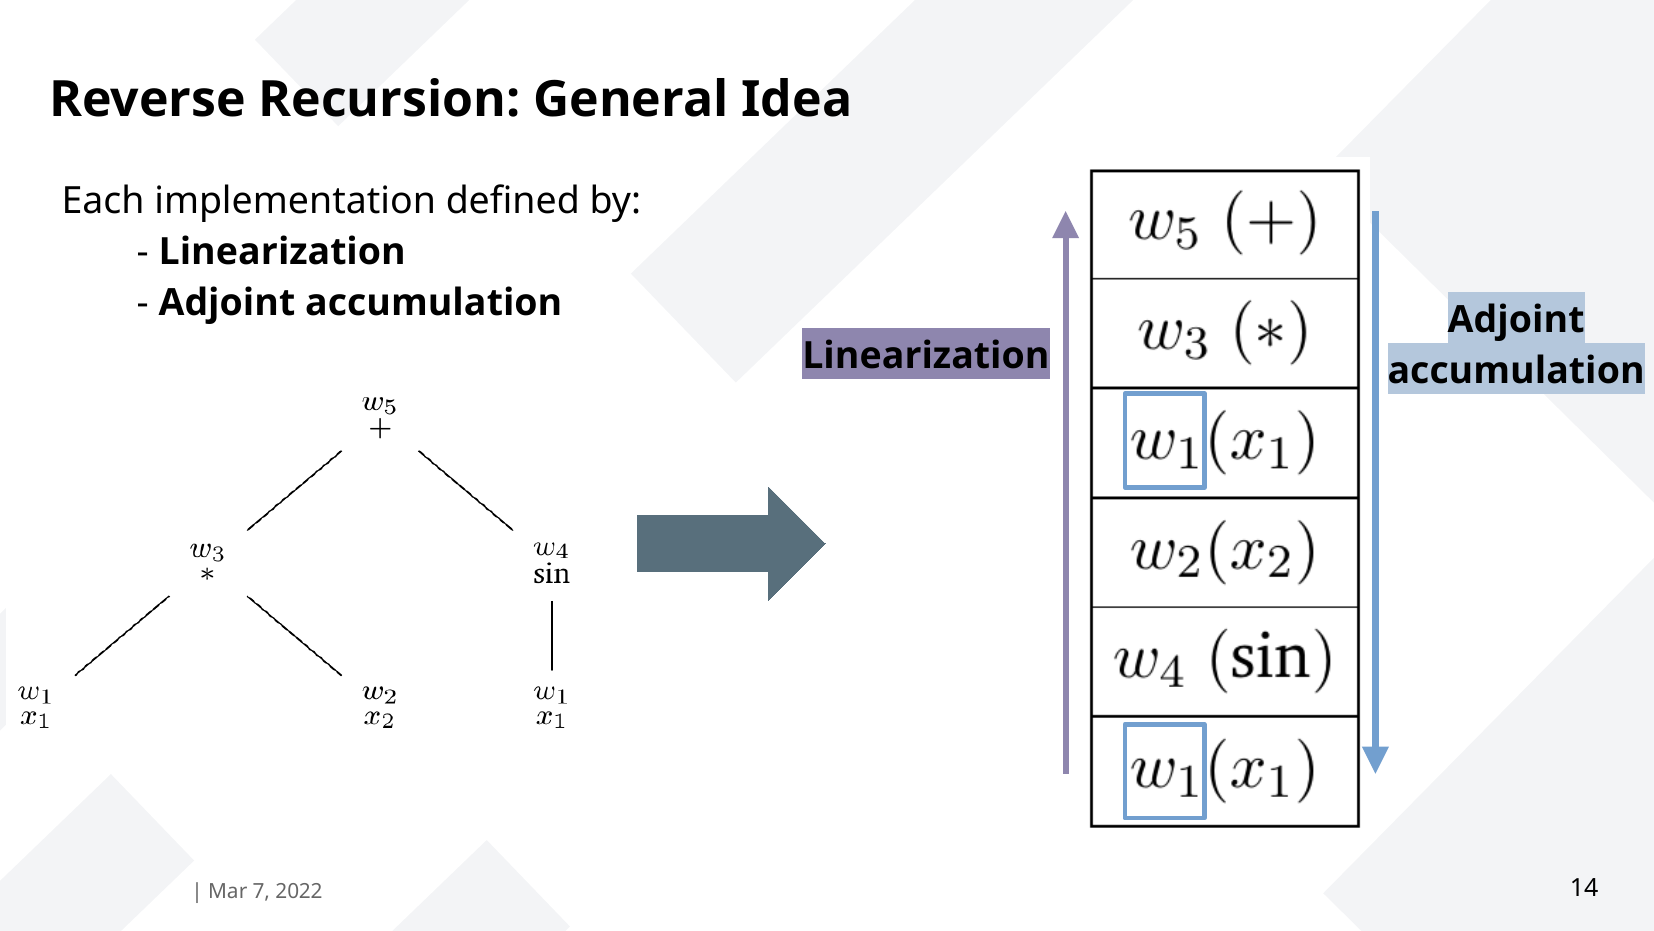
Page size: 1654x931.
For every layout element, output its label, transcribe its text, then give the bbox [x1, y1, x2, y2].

picture [1079, 157, 1370, 835]
text_box Adjoint accumulation [1372, 284, 1654, 412]
text_box Each implementation defined by: - Linearization - Adjoint accumulation [46, 165, 985, 334]
picture [6, 371, 601, 751]
title Reverse Recursion: General Idea [49, 37, 1538, 158]
text_box Linearization [787, 321, 1090, 438]
text_box [637, 487, 826, 601]
